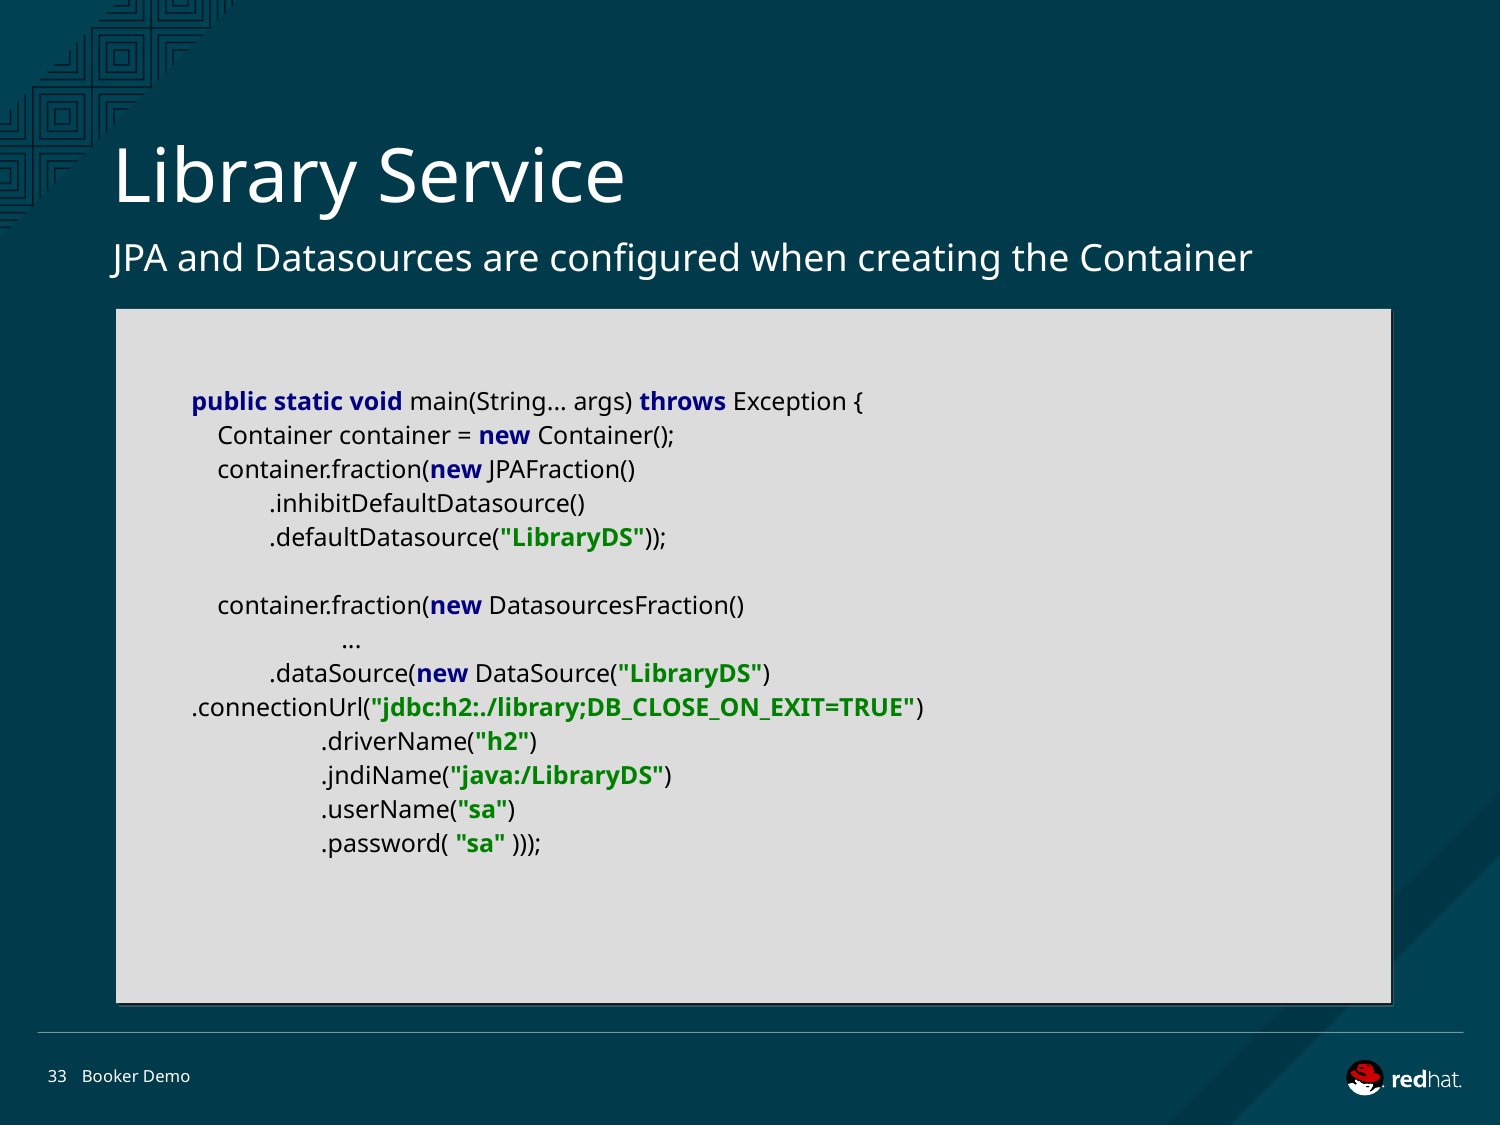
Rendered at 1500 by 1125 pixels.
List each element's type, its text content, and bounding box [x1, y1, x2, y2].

text_box public static void main(String... args) throws Exception { Container container = new Container(); container.fraction(new JPAFraction() .inhibitDefaultDatasource() .defaultDatasource("LibraryDS")); container.fraction(new DatasourcesFraction() ... .dataSource(new DataSource("LibraryDS") .connectionUrl("jdbc:h2:./library;DB_CLOSE_ON_EXIT=TRUE") .driverName("h2") .jndiName("java:/LibraryDS") .userName("sa") .password( "sa" ))); [116, 308, 1392, 928]
title Library Service [112, 0, 1388, 225]
text_box JPA and Datasources are configured when creating the Container [112, 231, 1388, 332]
